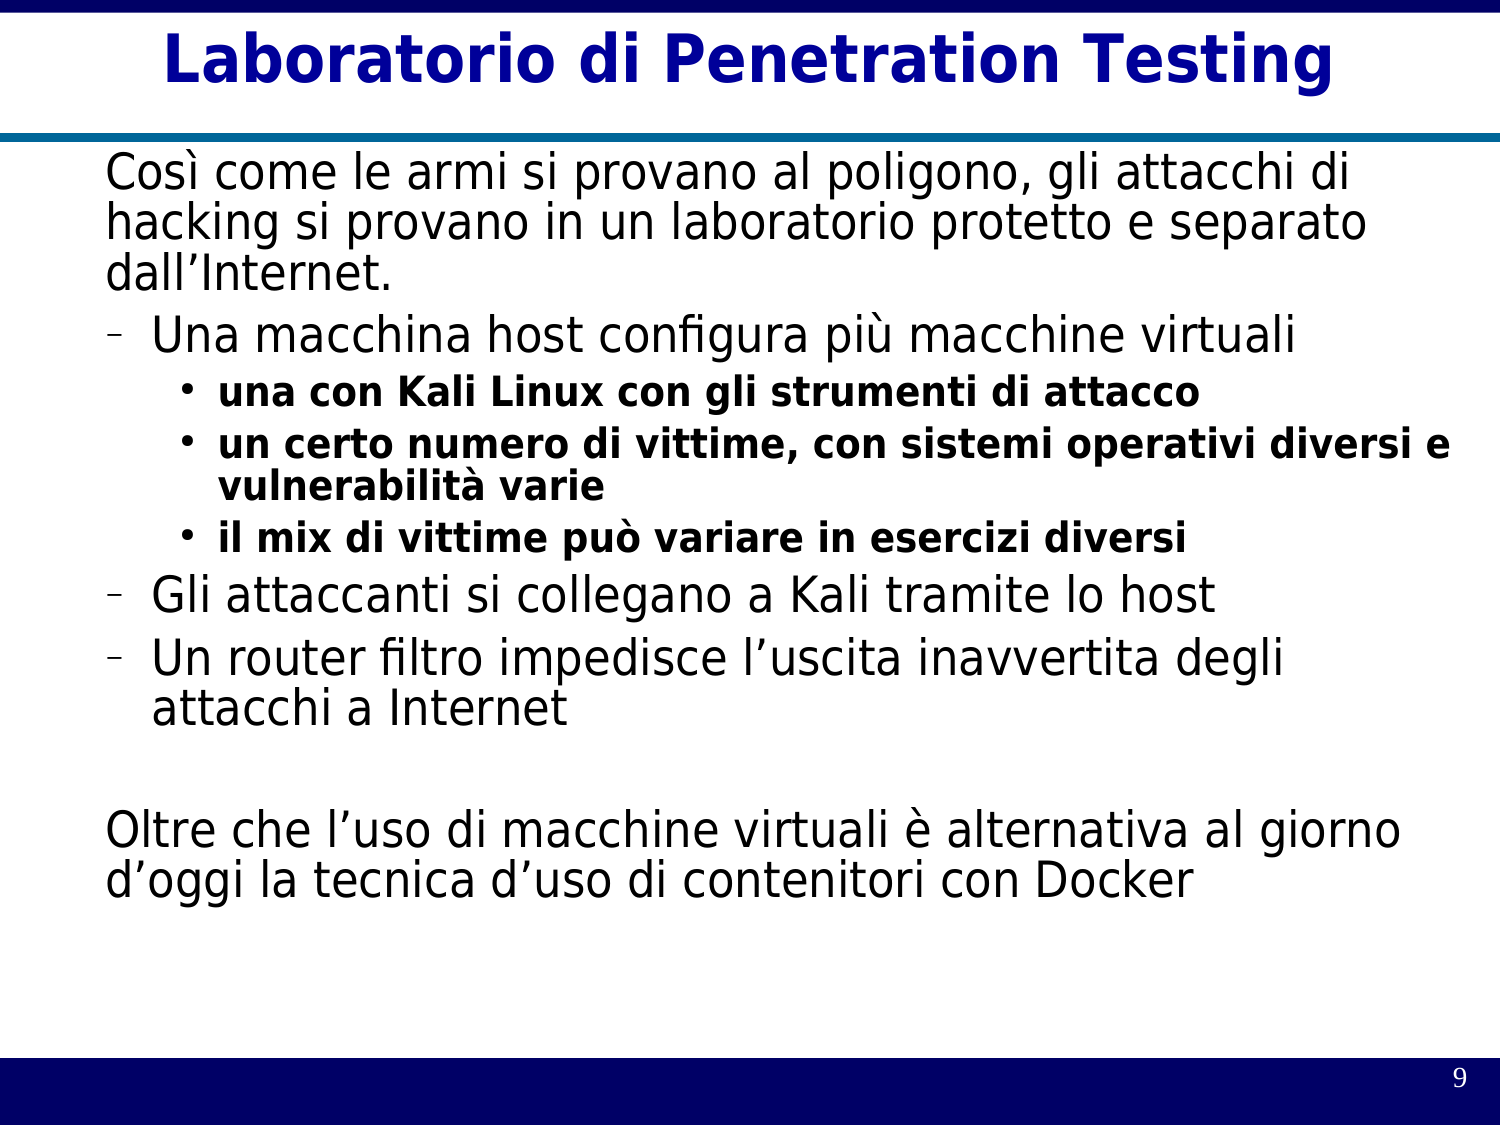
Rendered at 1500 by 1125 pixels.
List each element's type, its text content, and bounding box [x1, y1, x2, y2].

list Così come le armi si provano al poligono, gli attacchi di hacking si provano in un laboratorio protetto e separato dall’Internet. Una macchina host configura più macchine virtuali una con Kali Linux con gli strumenti di attacco un certo numero di vittime, con sistemi operativi diversi e vulnerabilità varie il mix di vittime può variare in esercizi diversi Gli attaccanti si collegano a Kali tramite lo host Un router filtro impedisce l’uscita inavvertita degli attacchi a Internet Oltre che l’uso di macchine virtuali è alternativa al giorno d’oggi la tecnica d’uso di contenitori con Docker [30, 149, 1471, 1021]
title Laboratorio di Penetration Testing [30, 0, 1471, 126]
